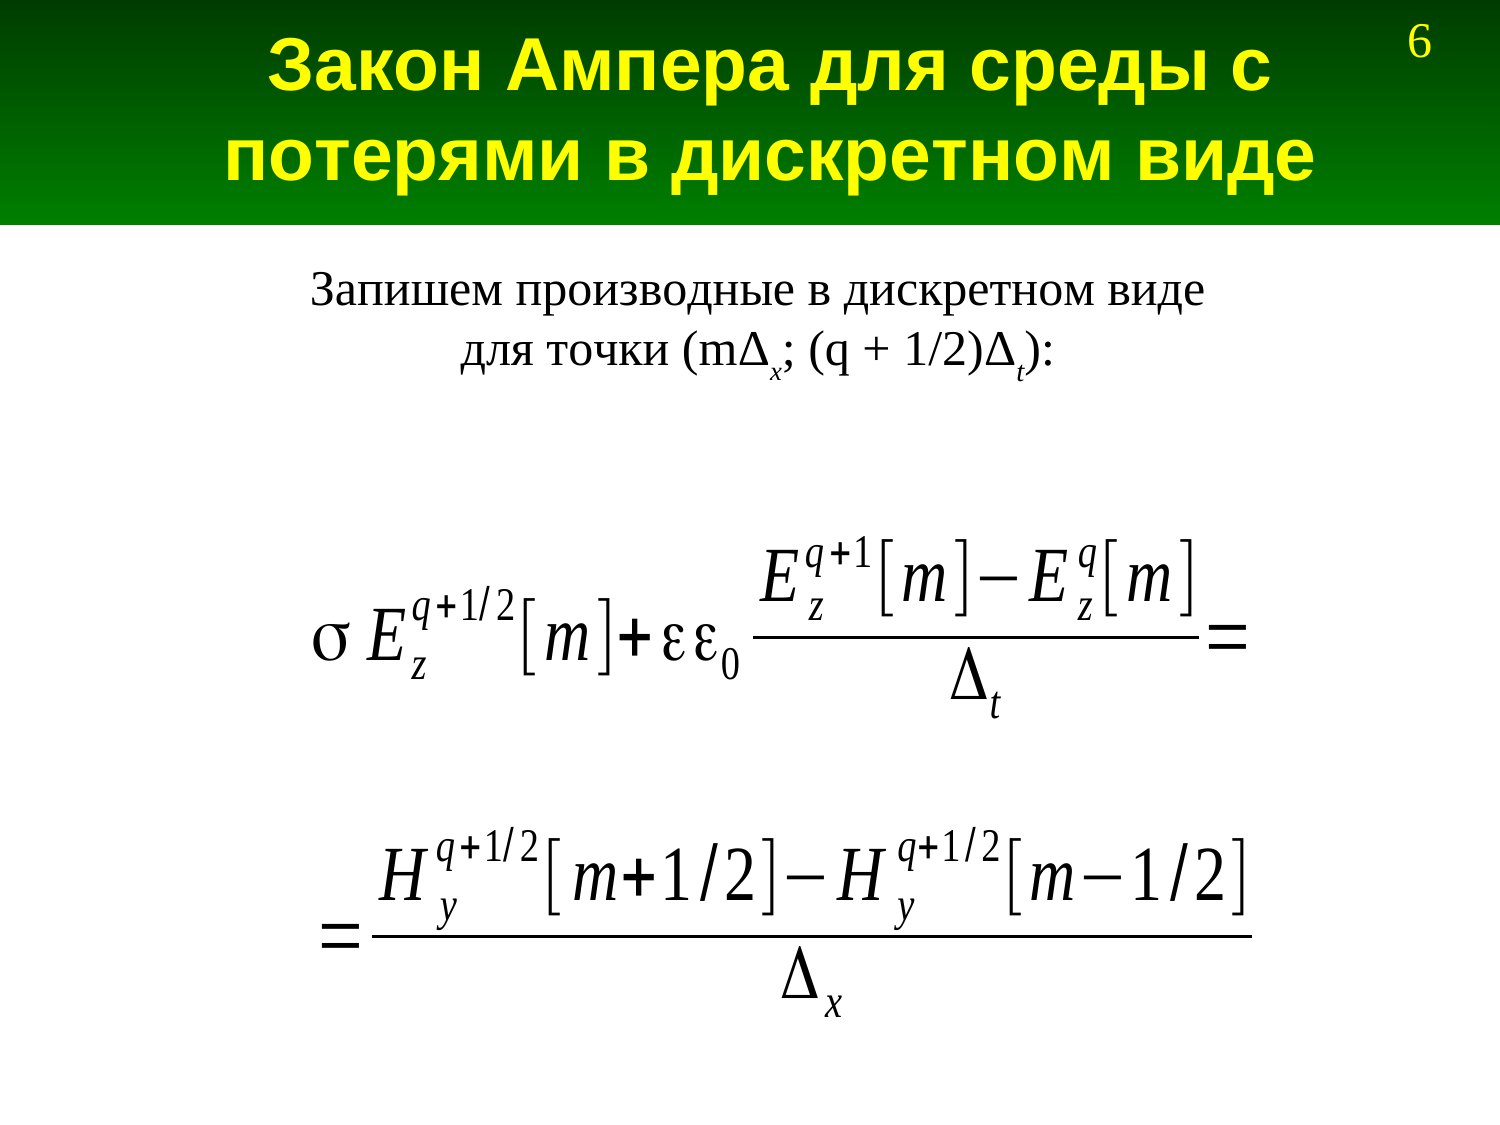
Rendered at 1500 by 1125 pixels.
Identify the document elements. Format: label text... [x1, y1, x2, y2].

title Закон Ампера для среды с потерями в дискретном виде [100, 7, 1441, 204]
text_box Запишем производные в дискретном виде для точки (mΔx; (q + 1/2)Δt): [295, 248, 1231, 396]
chart [295, 522, 1272, 1025]
